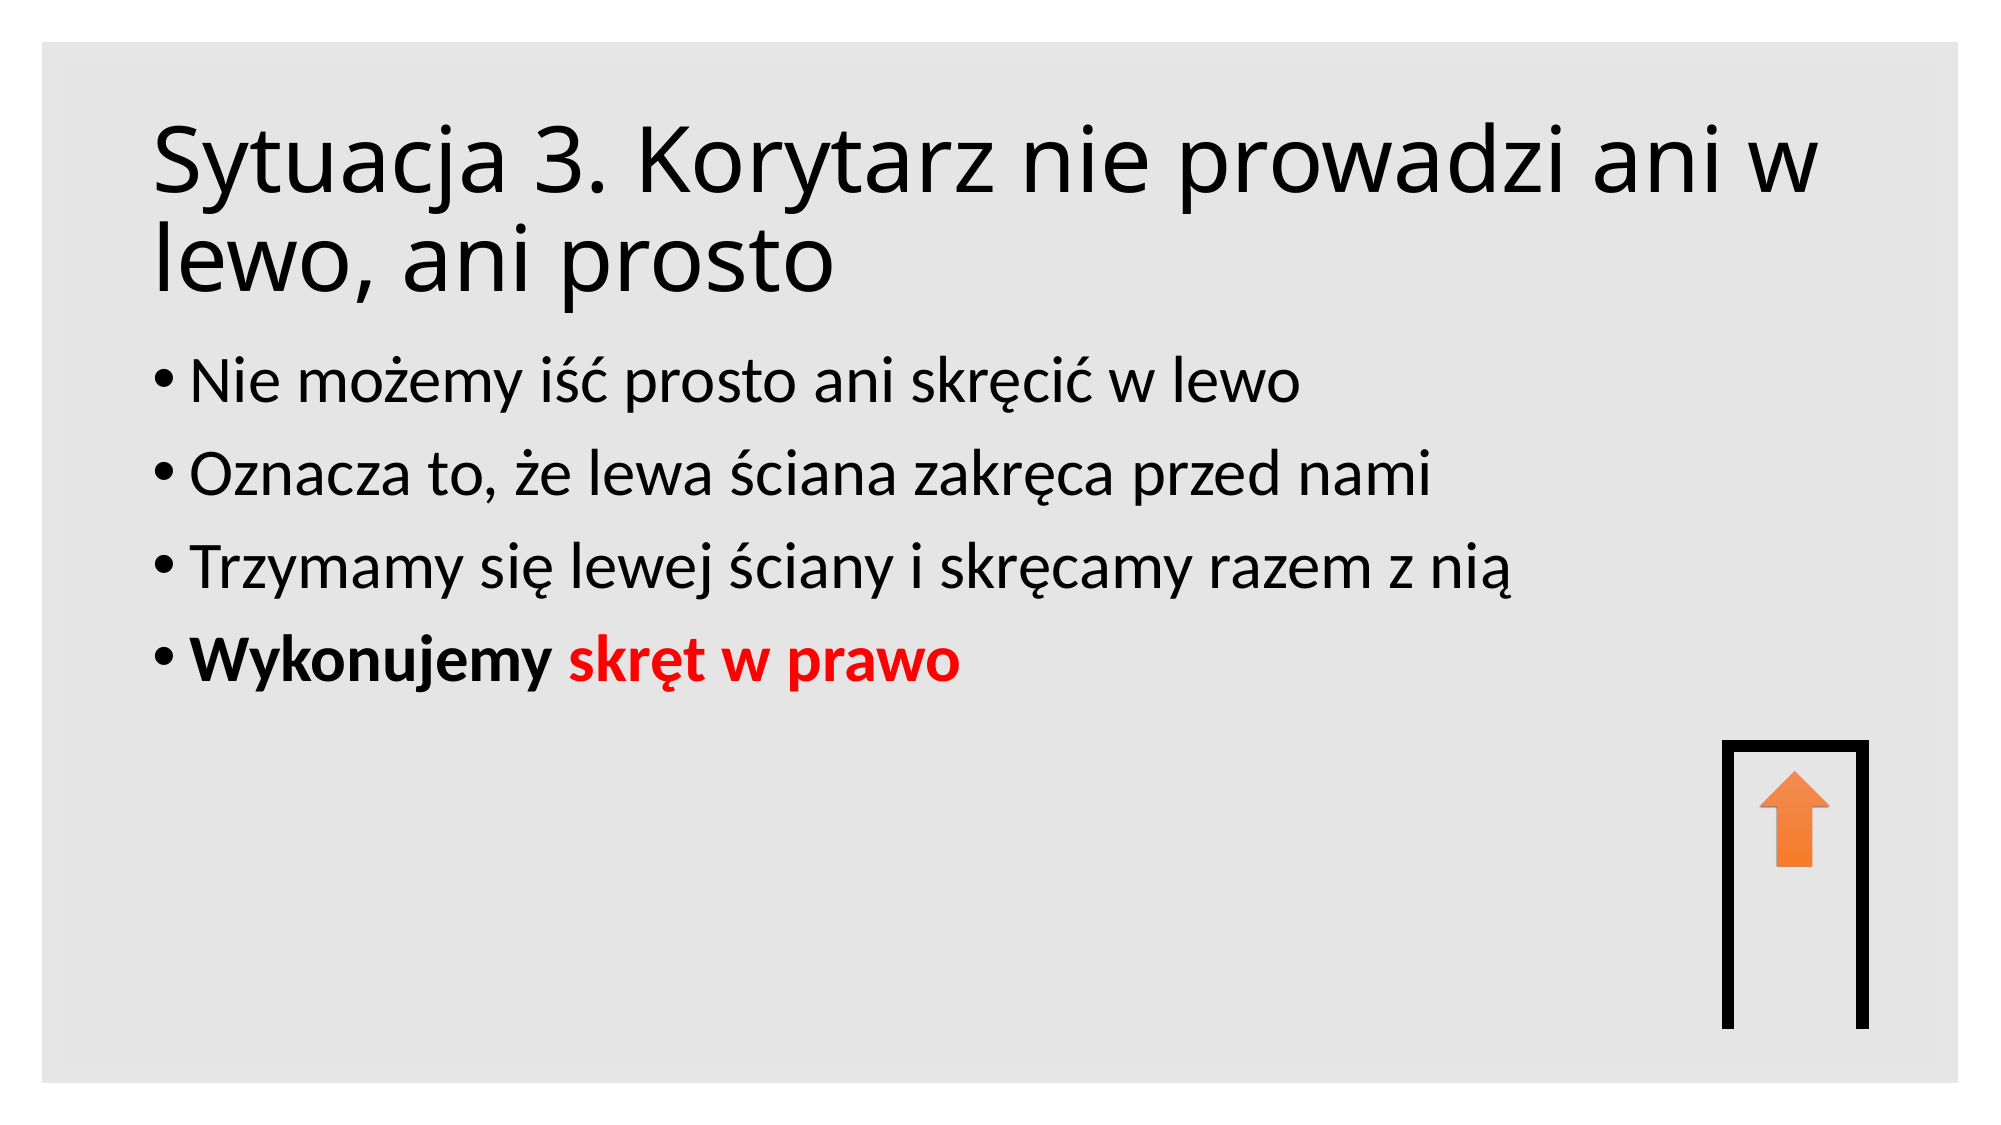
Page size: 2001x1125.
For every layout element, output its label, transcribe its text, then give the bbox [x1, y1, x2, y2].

list Nie możemy iść prosto ani skręcić w lewo Oznacza to, że lewa ściana zakręca przed nami Trzymamy się lewej ściany i skręcamy razem z nią Wykonujemy skręt w prawo [1734, 752, 1856, 973]
text_box [53, 53, 1947, 1073]
title Sytuacja 3. Korytarz nie prowadzi ani w lewo, ani prosto [137, 103, 1863, 322]
list Nie możemy iść prosto ani skręcić w lewo Oznacza to, że lewa ściana zakręca przed nami Trzymamy się lewej ściany i skręcamy razem z nią Wykonujemy skręt w prawo [137, 337, 1882, 973]
